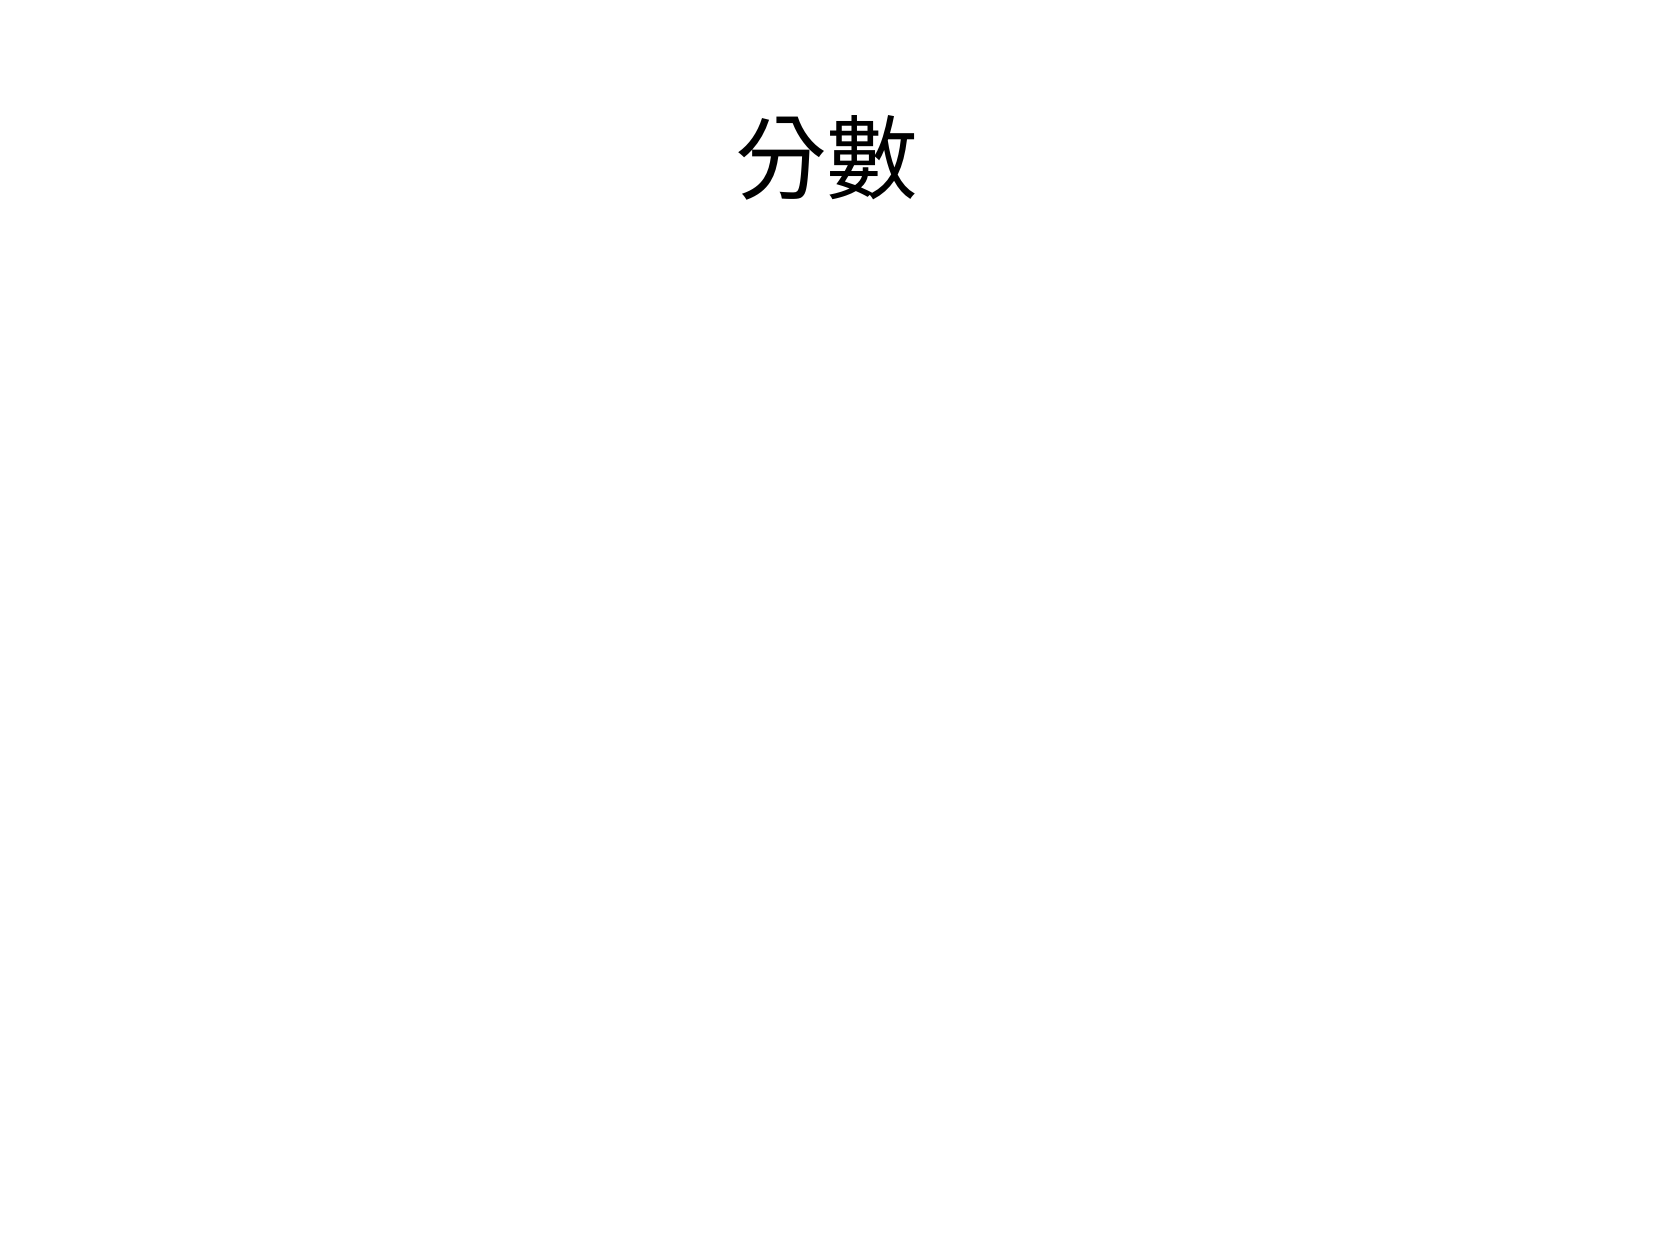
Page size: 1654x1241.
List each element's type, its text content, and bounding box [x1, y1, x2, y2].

title 分數 [82, 49, 1571, 257]
